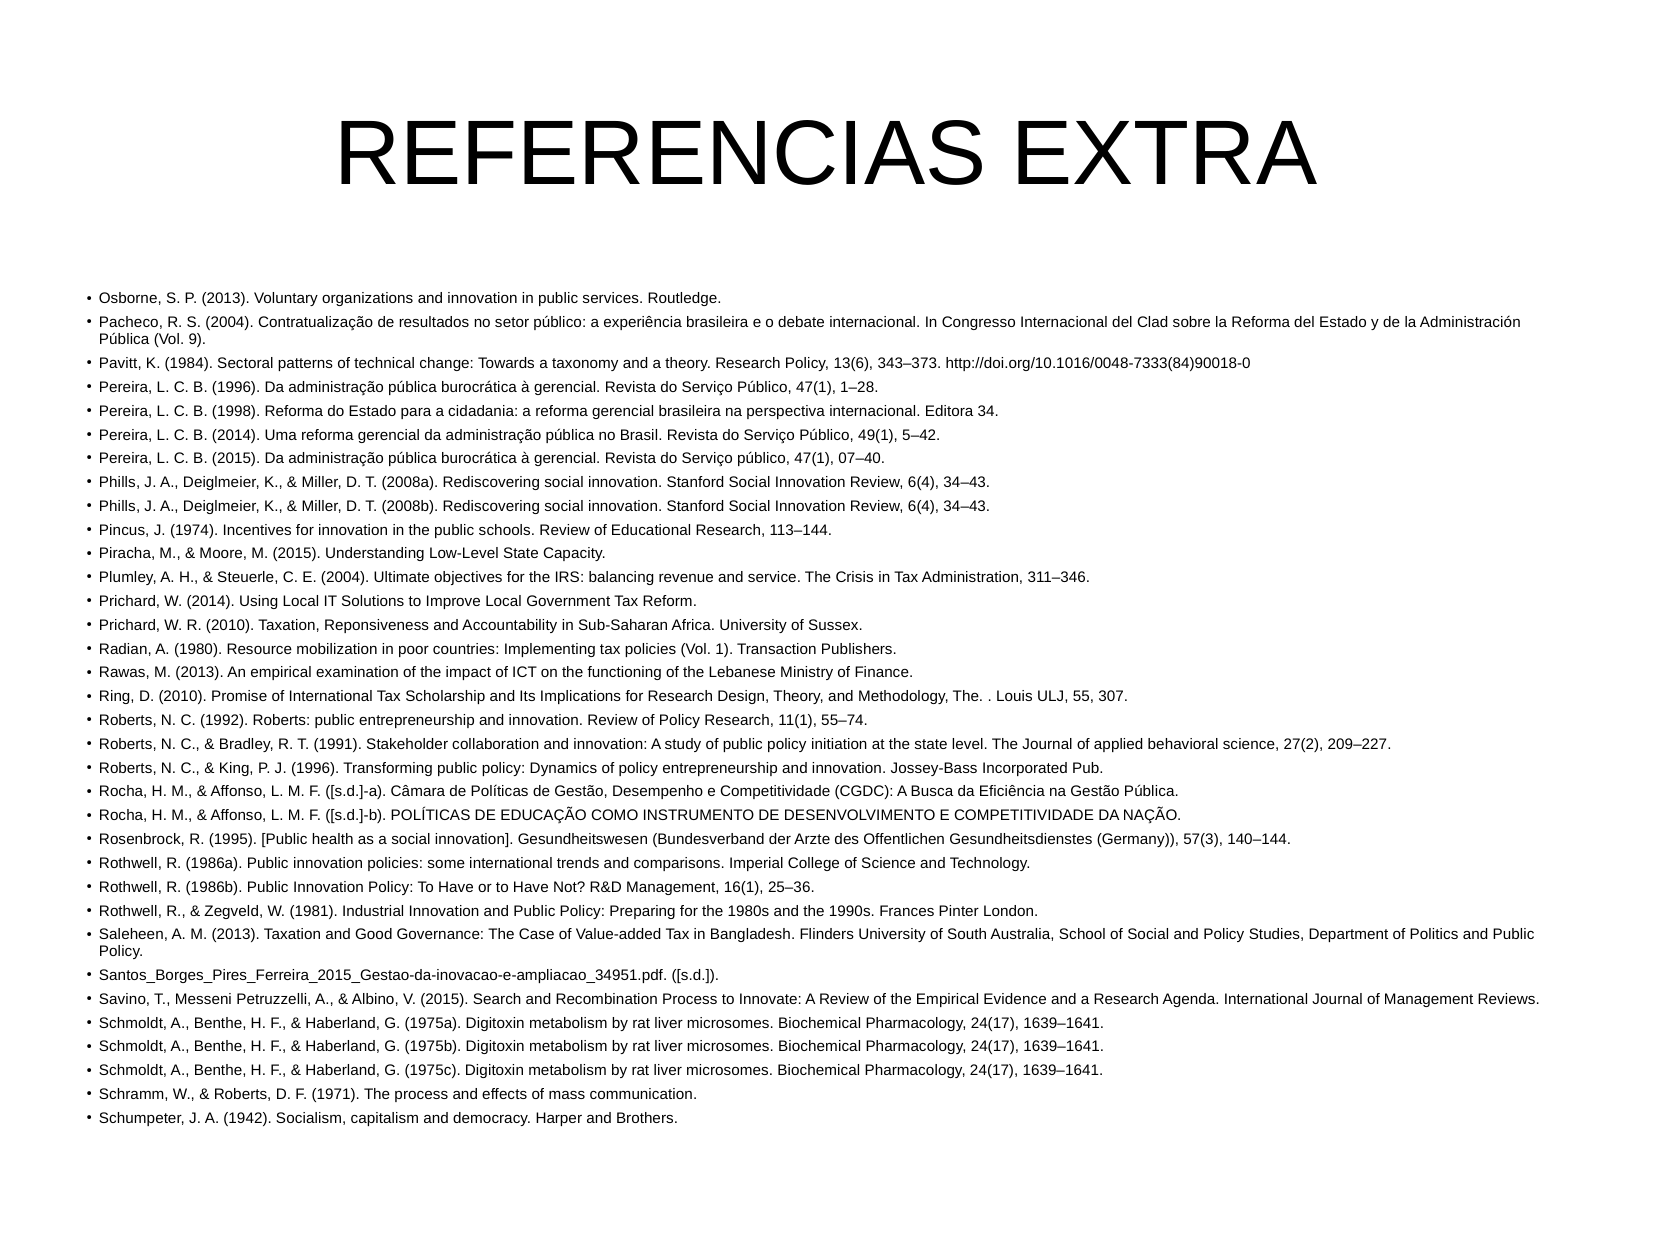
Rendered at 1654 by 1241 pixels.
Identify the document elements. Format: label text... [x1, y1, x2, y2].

list Osborne, S. P. (2013). Voluntary organizations and innovation in public services. Routledge. Pacheco, R. S. (2004). Contratualização de resultados no setor público: a experiência brasileira e o debate internacional. In Congresso Internacional del Clad sobre la Reforma del Estado y de la Administración Pública (Vol. 9). Pavitt, K. (1984). Sectoral patterns of technical change: Towards a taxonomy and a theory. Research Policy, 13(6), 343–373. http://doi.org/10.1016/0048-7333(84)90018-0 Pereira, L. C. B. (1996). Da administração pública burocrática à gerencial. Revista do Serviço Público, 47(1), 1–28. Pereira, L. C. B. (1998). Reforma do Estado para a cidadania: a reforma gerencial brasileira na perspectiva internacional. Editora 34. Pereira, L. C. B. (2014). Uma reforma gerencial da administração pública no Brasil. Revista do Serviço Público, 49(1), 5–42. Pereira, L. C. B. (2015). Da administração pública burocrática à gerencial. Revista do Serviço público, 47(1), 07–40. Phills, J. A., Deiglmeier, K., & Miller, D. T. (2008a). Rediscovering social innovation. Stanford Social Innovation Review, 6(4), 34–43. Phills, J. A., Deiglmeier, K., & Miller, D. T. (2008b). Rediscovering social innovation. Stanford Social Innovation Review, 6(4), 34–43. Pincus, J. (1974). Incentives for innovation in the public schools. Review of Educational Research, 113–144. Piracha, M., & Moore, M. (2015). Understanding Low-Level State Capacity. Plumley, A. H., & Steuerle, C. E. (2004). Ultimate objectives for the IRS: balancing revenue and service. The Crisis in Tax Administration, 311–346. Prichard, W. (2014). Using Local IT Solutions to Improve Local Government Tax Reform. Prichard, W. R. (2010). Taxation, Reponsiveness and Accountability in Sub-Saharan Africa. University of Sussex. Radian, A. (1980). Resource mobilization in poor countries: Implementing tax policies (Vol. 1). Transaction Publishers. Rawas, M. (2013). An empirical examination of the impact of ICT on the functioning of the Lebanese Ministry of Finance. Ring, D. (2010). Promise of International Tax Scholarship and Its Implications for Research Design, Theory, and Methodology, The. . Louis ULJ, 55, 307. Roberts, N. C. (1992). Roberts: public entrepreneurship and innovation. Review of Policy Research, 11(1), 55–74. Roberts, N. C., & Bradley, R. T. (1991). Stakeholder collaboration and innovation: A study of public policy initiation at the state level. The Journal of applied behavioral science, 27(2), 209–227. Roberts, N. C., & King, P. J. (1996). Transforming public policy: Dynamics of policy entrepreneurship and innovation. Jossey-Bass Incorporated Pub. Rocha, H. M., & Affonso, L. M. F. ([s.d.]-a). Câmara de Políticas de Gestão, Desempenho e Competitividade (CGDC): A Busca da Eficiência na Gestão Pública. Rocha, H. M., & Affonso, L. M. F. ([s.d.]-b). POLÍTICAS DE EDUCAÇÃO COMO INSTRUMENTO DE DESENVOLVIMENTO E COMPETITIVIDADE DA NAÇÃO. Rosenbrock, R. (1995). [Public health as a social innovation]. Gesundheitswesen (Bundesverband der Arzte des Offentlichen Gesundheitsdienstes (Germany)), 57(3), 140–144. Rothwell, R. (1986a). Public innovation policies: some international trends and comparisons. Imperial College of Science and Technology. Rothwell, R. (1986b). Public Innovation Policy: To Have or to Have Not? R&D Management, 16(1), 25–36. Rothwell, R., & Zegveld, W. (1981). Industrial Innovation and Public Policy: Preparing for the 1980s and the 1990s. Frances Pinter London. Saleheen, A. M. (2013). Taxation and Good Governance: The Case of Value-added Tax in Bangladesh. Flinders University of South Australia, School of Social and Policy Studies, Department of Politics and Public Policy. Santos_Borges_Pires_Ferreira_2015_Gestao-da-inovacao-e-ampliacao_34951.pdf. ([s.d.]). Savino, T., Messeni Petruzzelli, A., & Albino, V. (2015). Search and Recombination Process to Innovate: A Review of the Empirical Evidence and a Research Agenda. International Journal of Management Reviews. Schmoldt, A., Benthe, H. F., & Haberland, G. (1975a). Digitoxin metabolism by rat liver microsomes. Biochemical Pharmacology, 24(17), 1639–1641. Schmoldt, A., Benthe, H. F., & Haberland, G. (1975b). Digitoxin metabolism by rat liver microsomes. Biochemical Pharmacology, 24(17), 1639–1641. Schmoldt, A., Benthe, H. F., & Haberland, G. (1975c). Digitoxin metabolism by rat liver microsomes. Biochemical Pharmacology, 24(17), 1639–1641. Schramm, W., & Roberts, D. F. (1971). The process and effects of mass communication. Schumpeter, J. A. (1942). Socialism, capitalism and democracy. Harper and Brothers. [82, 290, 1571, 1170]
title REFERENCIAS EXTRA [82, 49, 1571, 257]
